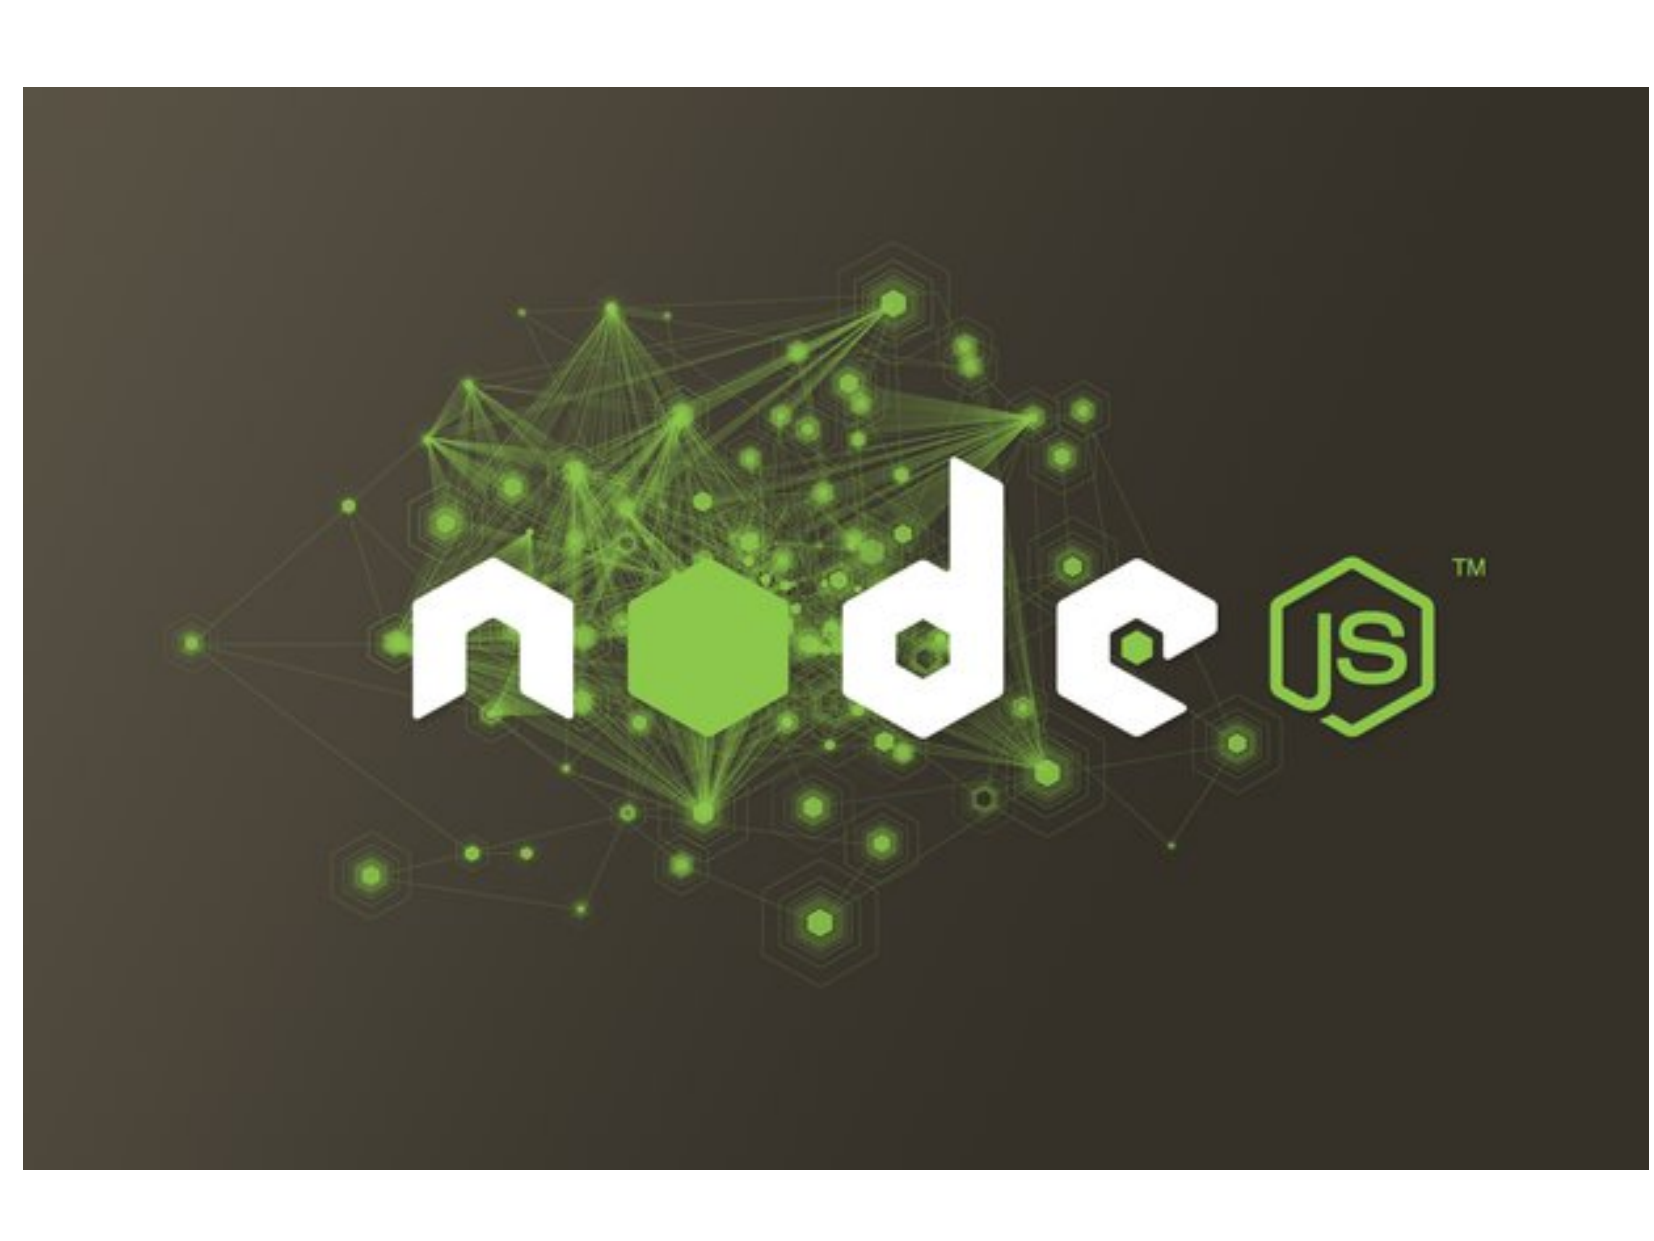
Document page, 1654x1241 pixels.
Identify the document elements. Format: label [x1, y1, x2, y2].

picture [23, 87, 1649, 1170]
